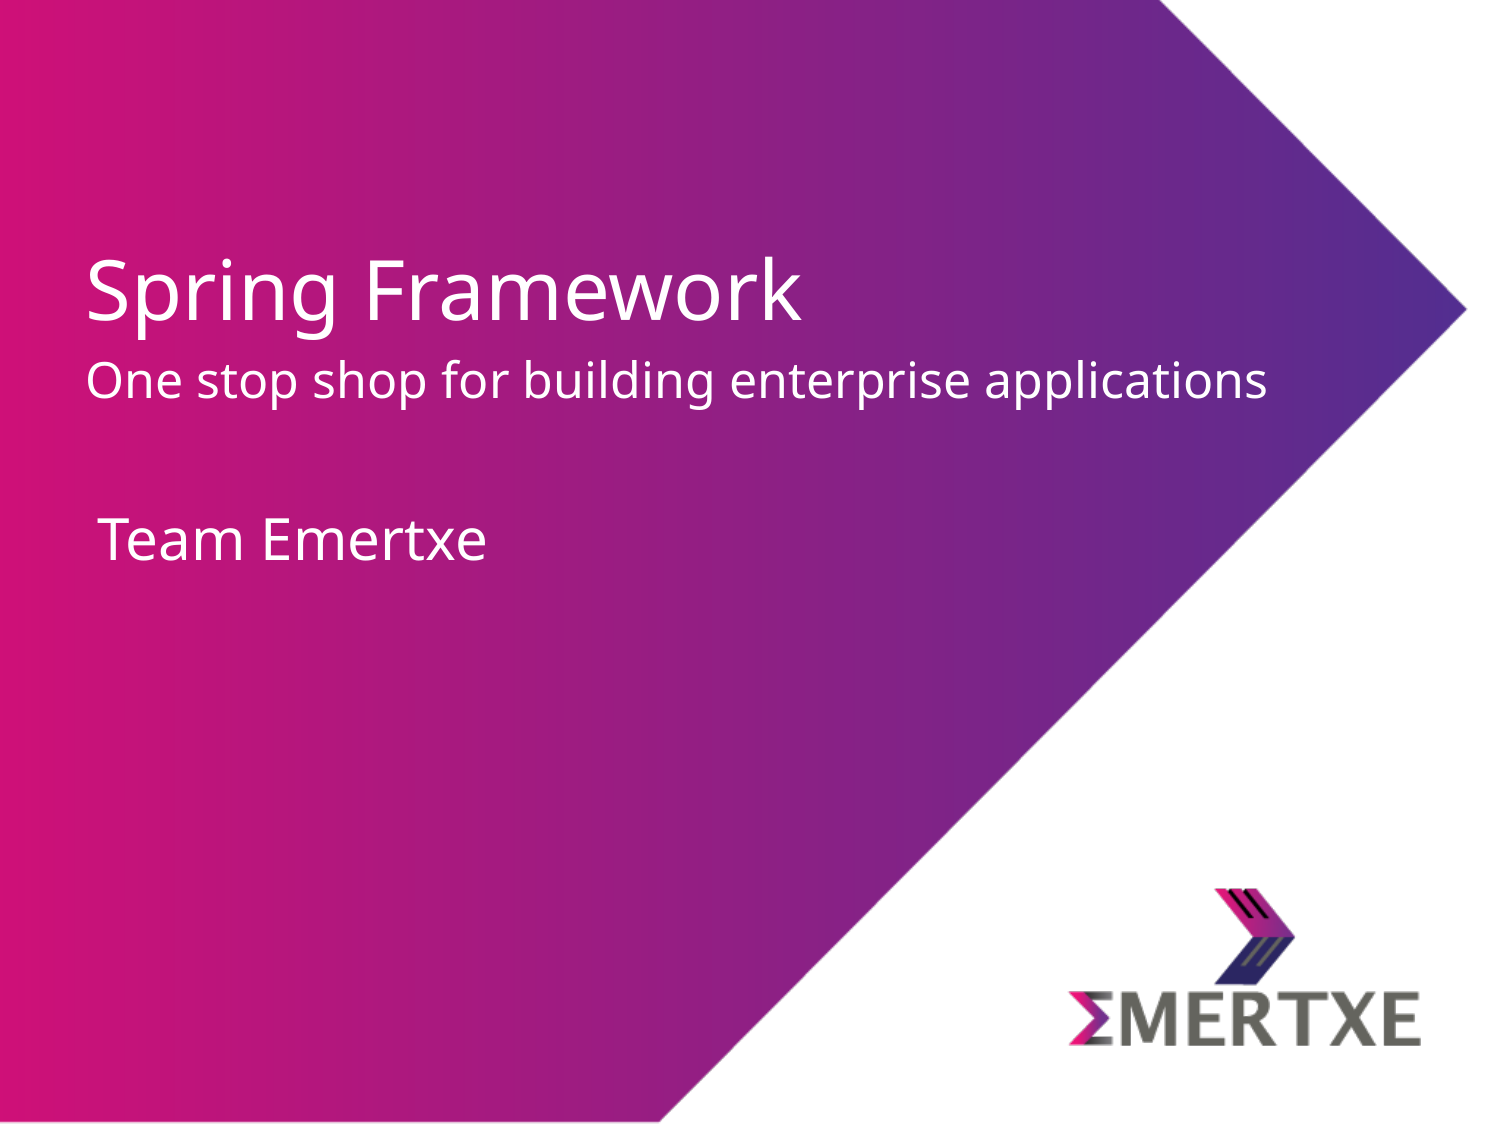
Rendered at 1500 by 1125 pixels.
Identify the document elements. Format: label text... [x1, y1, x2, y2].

picture [0, 0, 1500, 1125]
text_box Team Emertxe [82, 491, 674, 575]
text_box Spring Framework One stop shop for building enterprise applications [70, 223, 1312, 454]
